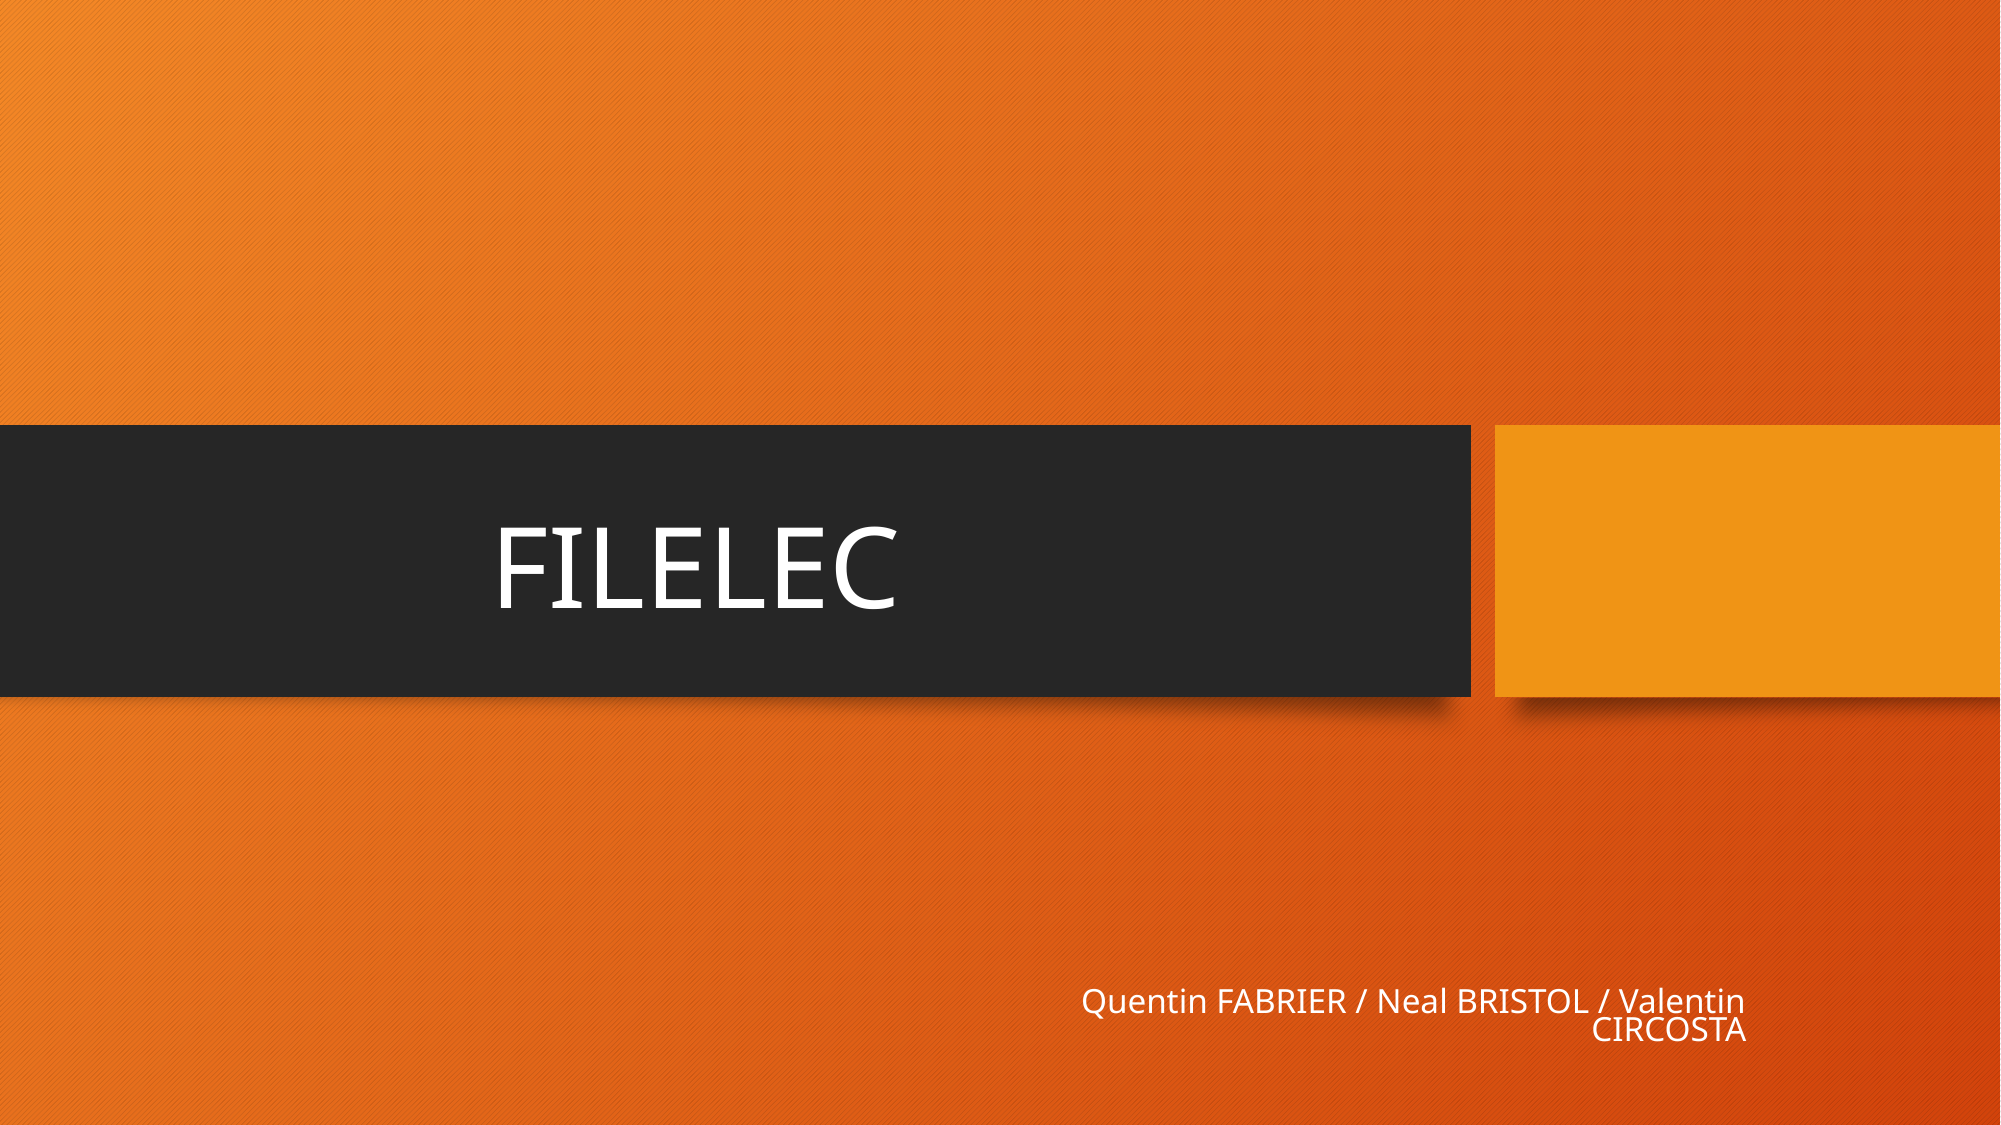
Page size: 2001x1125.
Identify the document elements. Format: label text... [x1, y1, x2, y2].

subtitle Quentin FABRIER / Neal BRISTOL / Valentin CIRCOSTA [1066, 983, 1912, 1057]
title FILELEC [0, 248, 1446, 641]
